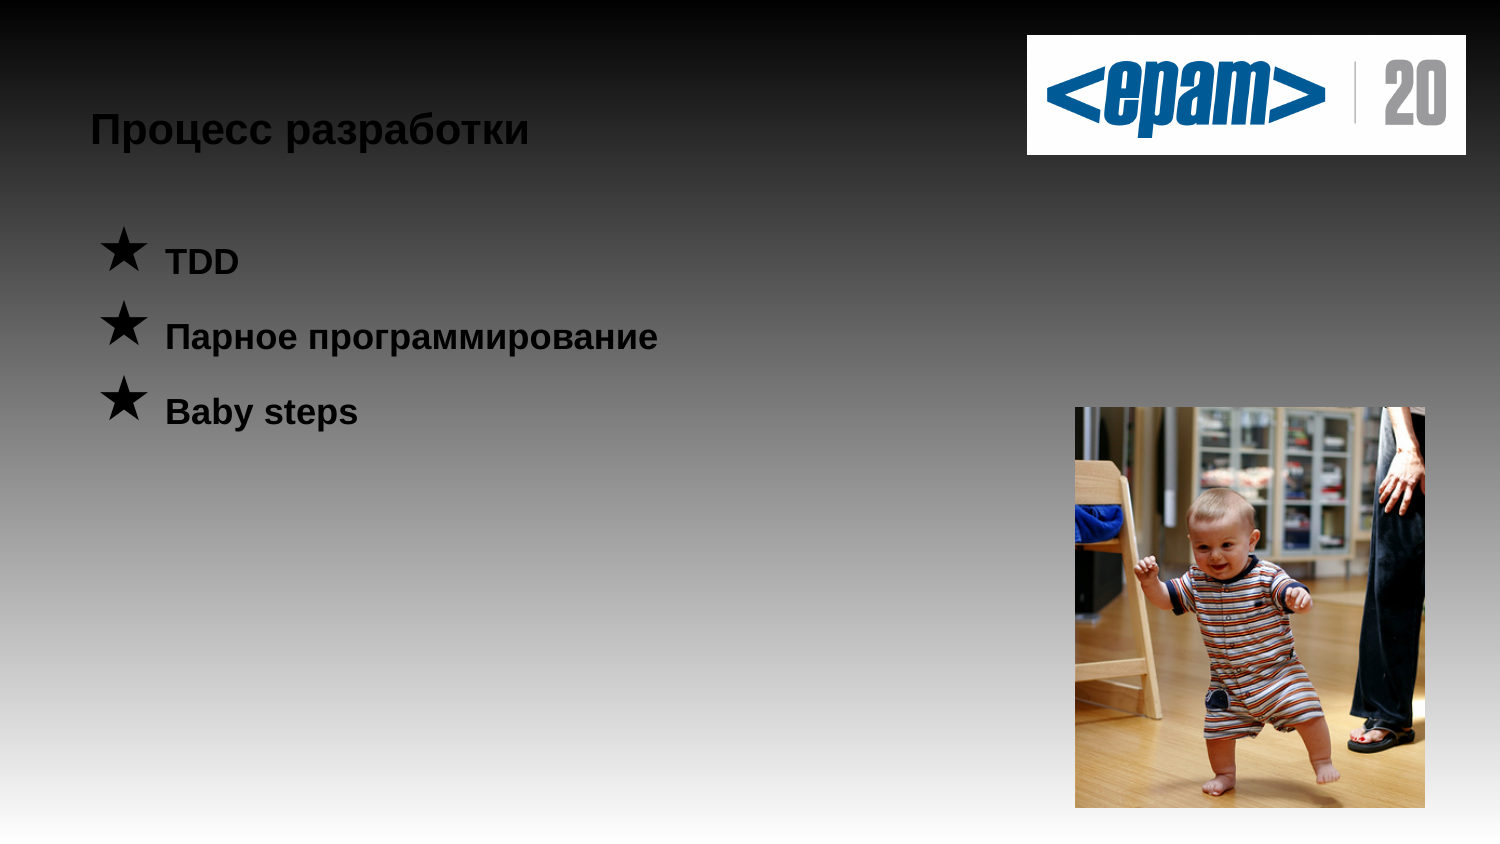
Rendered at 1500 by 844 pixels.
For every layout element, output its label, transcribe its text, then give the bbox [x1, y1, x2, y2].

list TDD Парное программирование Baby steps [75, 196, 1425, 808]
picture [1027, 35, 1466, 155]
title Процесс разработки [75, 33, 1425, 175]
picture [1075, 407, 1425, 808]
